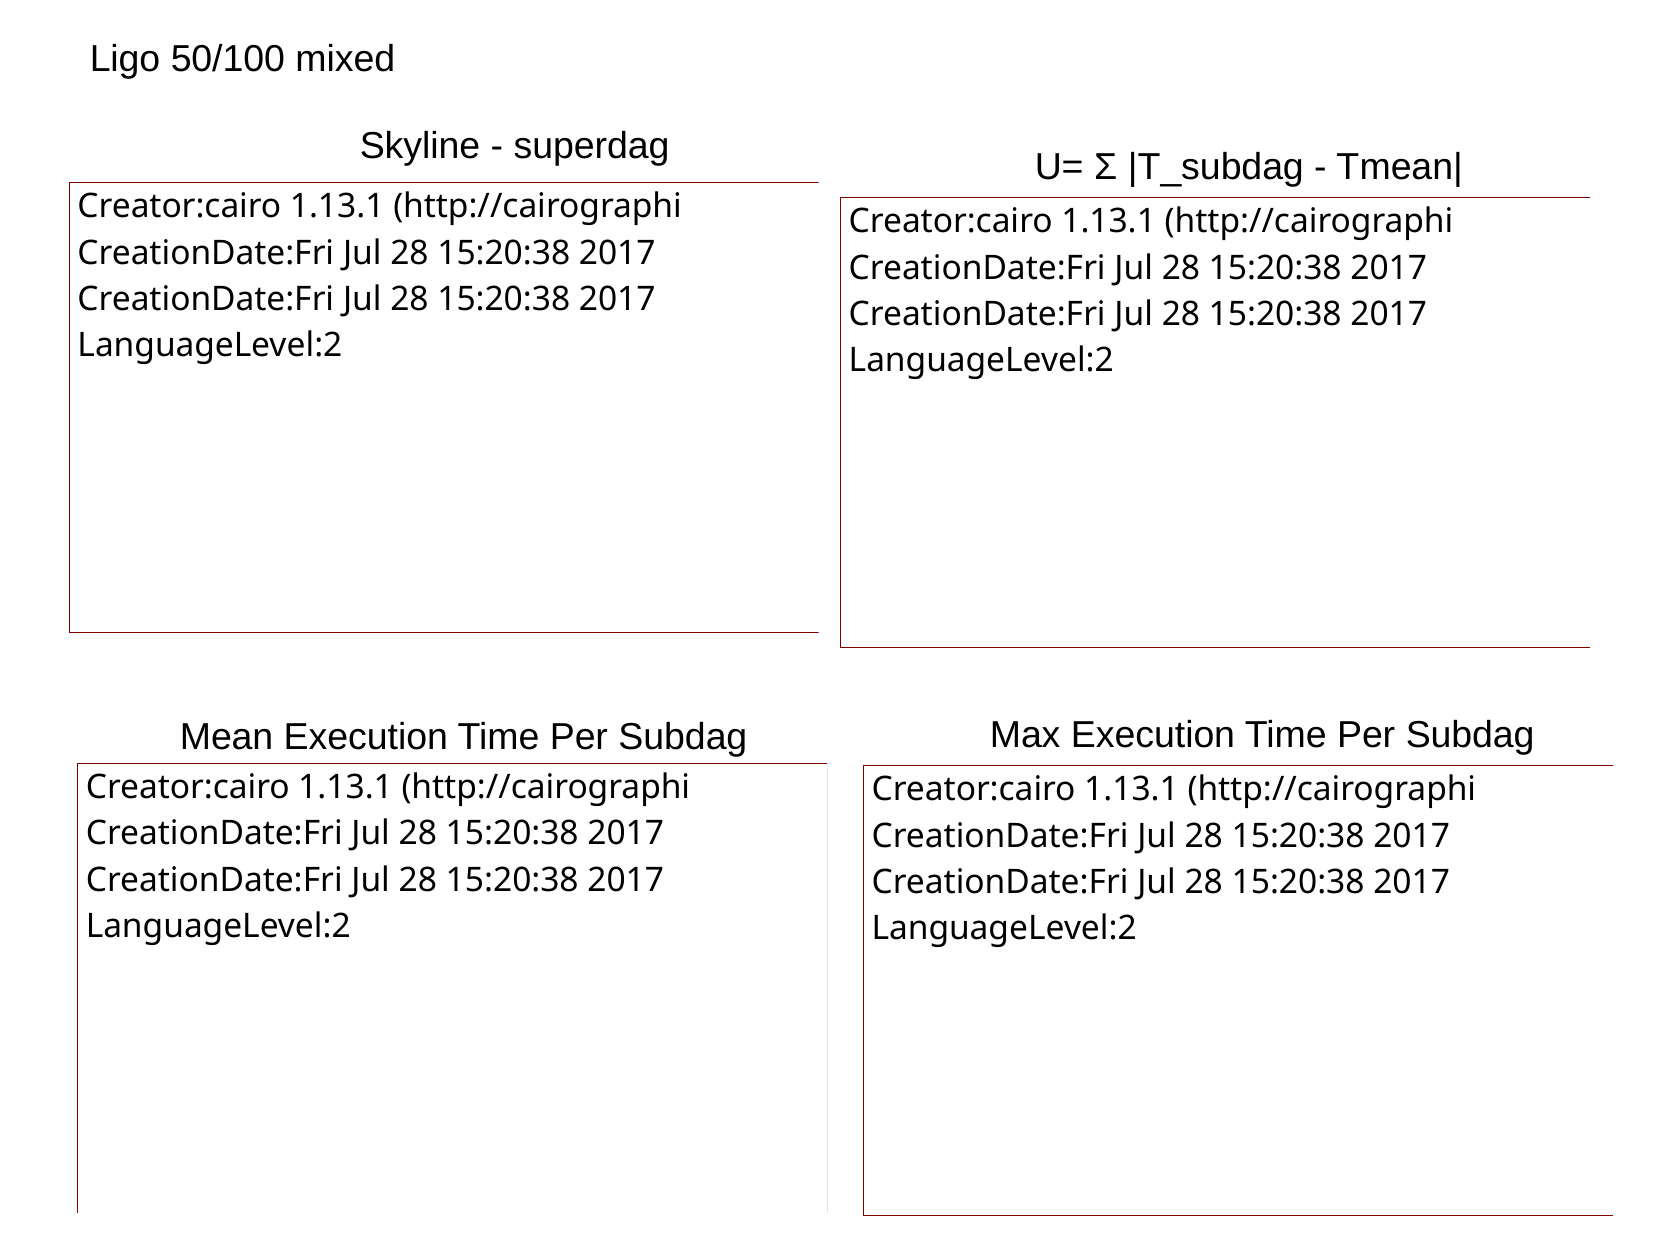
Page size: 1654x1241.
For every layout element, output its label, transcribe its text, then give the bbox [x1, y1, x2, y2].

text_box Ligo 50/100 mixed [75, 30, 496, 87]
picture [860, 762, 1613, 1216]
text_box Mean Execution Time Per Subdag [165, 708, 811, 760]
picture [66, 180, 819, 633]
text_box Max Execution Time Per Subdag [975, 706, 1591, 762]
picture [837, 195, 1591, 648]
text_box U= Σ |T_subdag - Tmean| [1020, 138, 1654, 196]
text_box Skyline - superdag [345, 117, 766, 175]
picture [75, 760, 828, 1213]
